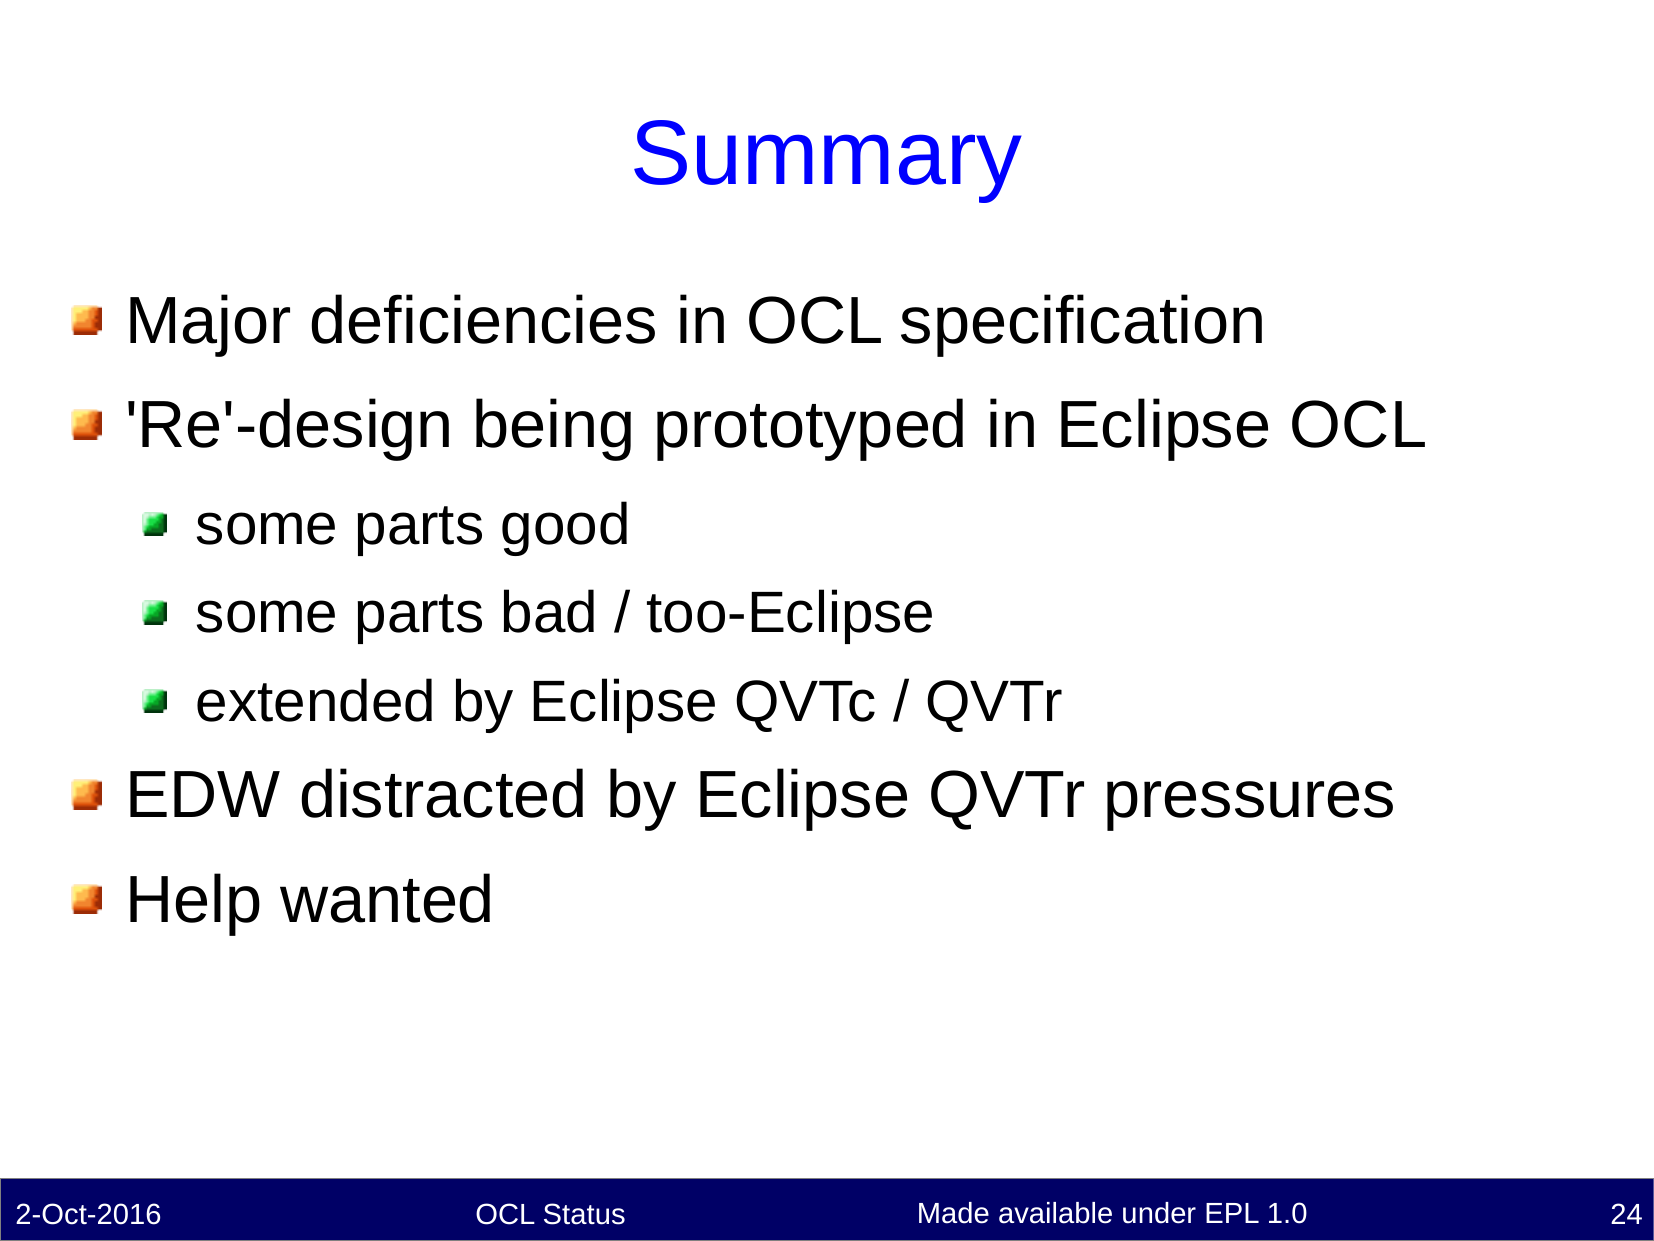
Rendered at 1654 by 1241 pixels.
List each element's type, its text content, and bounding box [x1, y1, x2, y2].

title Summary [82, 49, 1571, 257]
list Major deficiencies in OCL specification 'Re'-design being prototyped in Eclipse OCL some parts good some parts bad / too-Eclipse extended by Eclipse QVTc / QVTr EDW distracted by Eclipse QVTr pressures Help wanted [54, 282, 1648, 1145]
